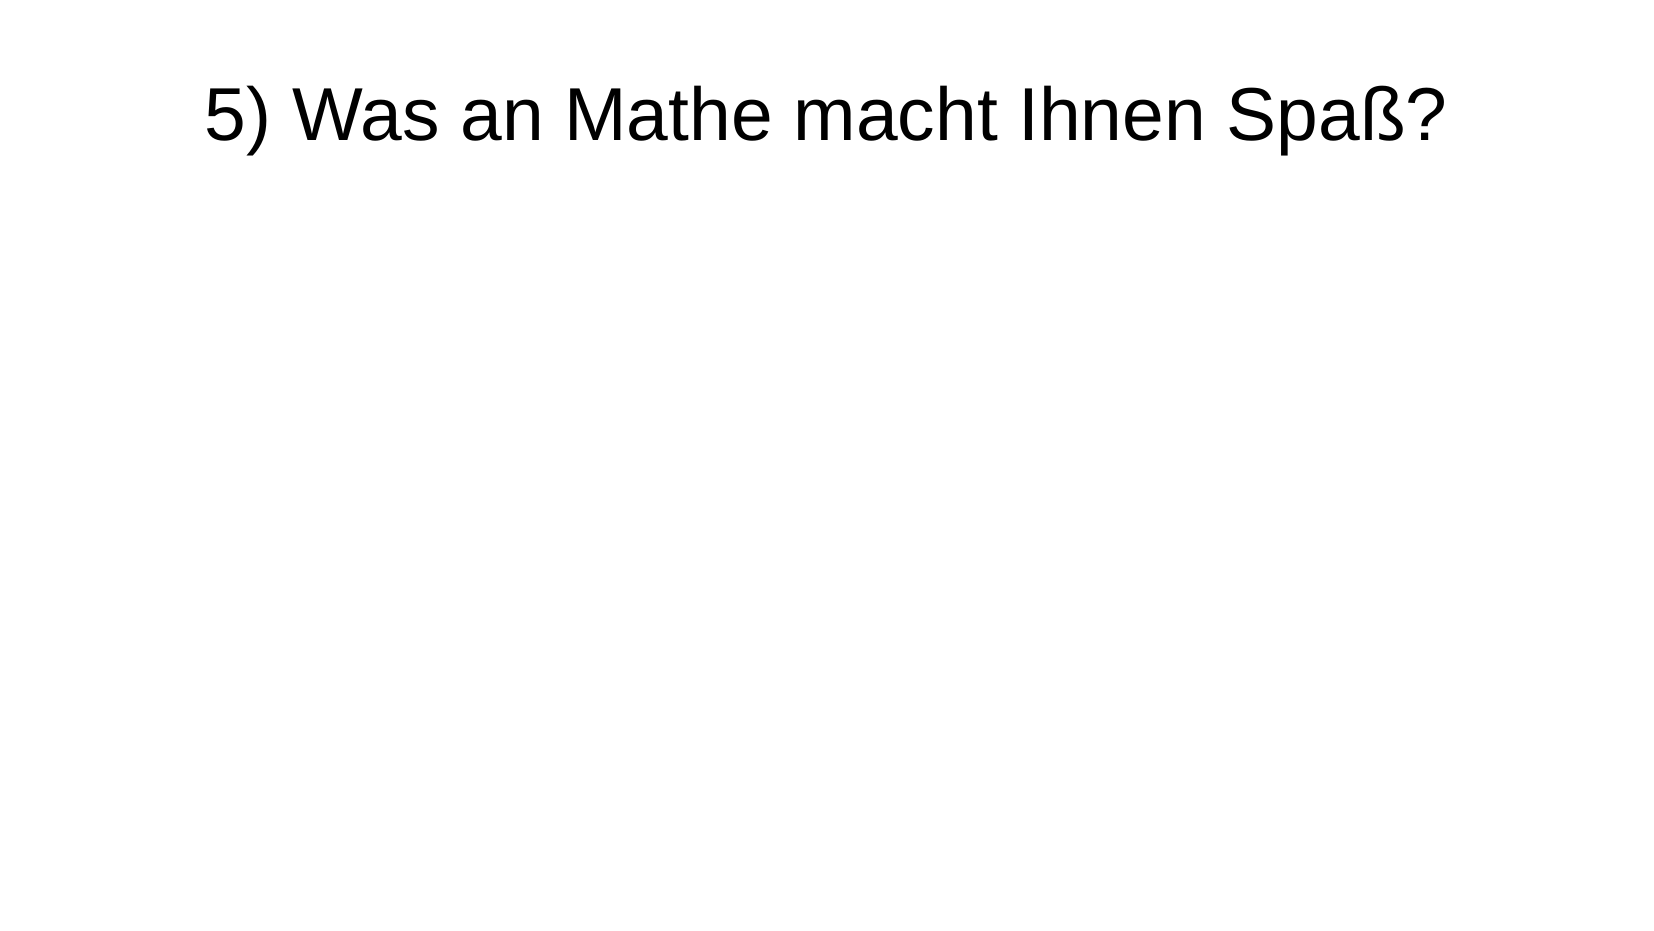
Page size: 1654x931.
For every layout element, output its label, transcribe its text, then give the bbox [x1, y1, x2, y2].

title 5) Was an Mathe macht Ihnen Spaß? [82, 37, 1571, 193]
